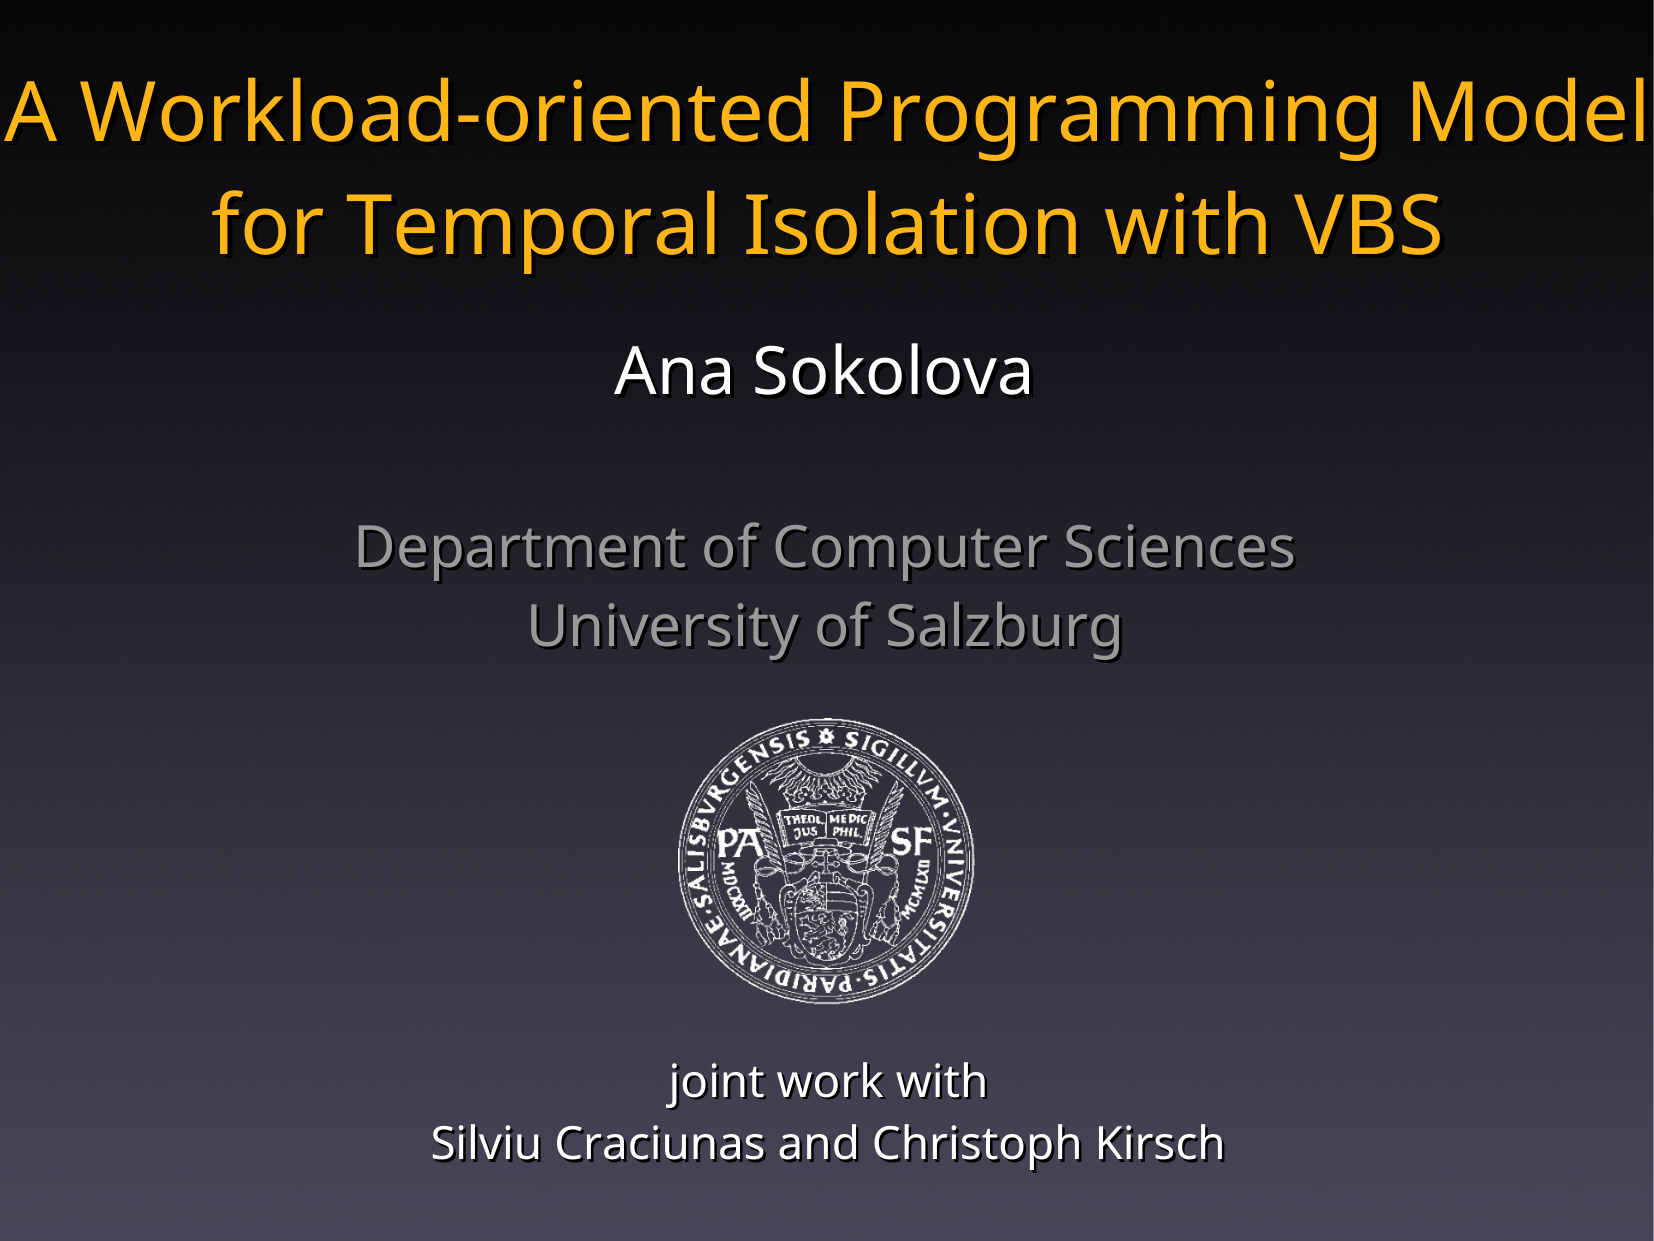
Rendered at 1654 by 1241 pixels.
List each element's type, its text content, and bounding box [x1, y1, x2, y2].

title joint work with Silviu Craciunas and Christoph Kirsch [3, 1014, 1654, 1207]
picture [0, 0, 1654, 1241]
title Ana Sokolova Department of Computer Sciences University of Salzburg [0, 326, 1651, 661]
title A Workload-oriented Programming Model for Temporal Isolation with VBS [3, 53, 1654, 277]
